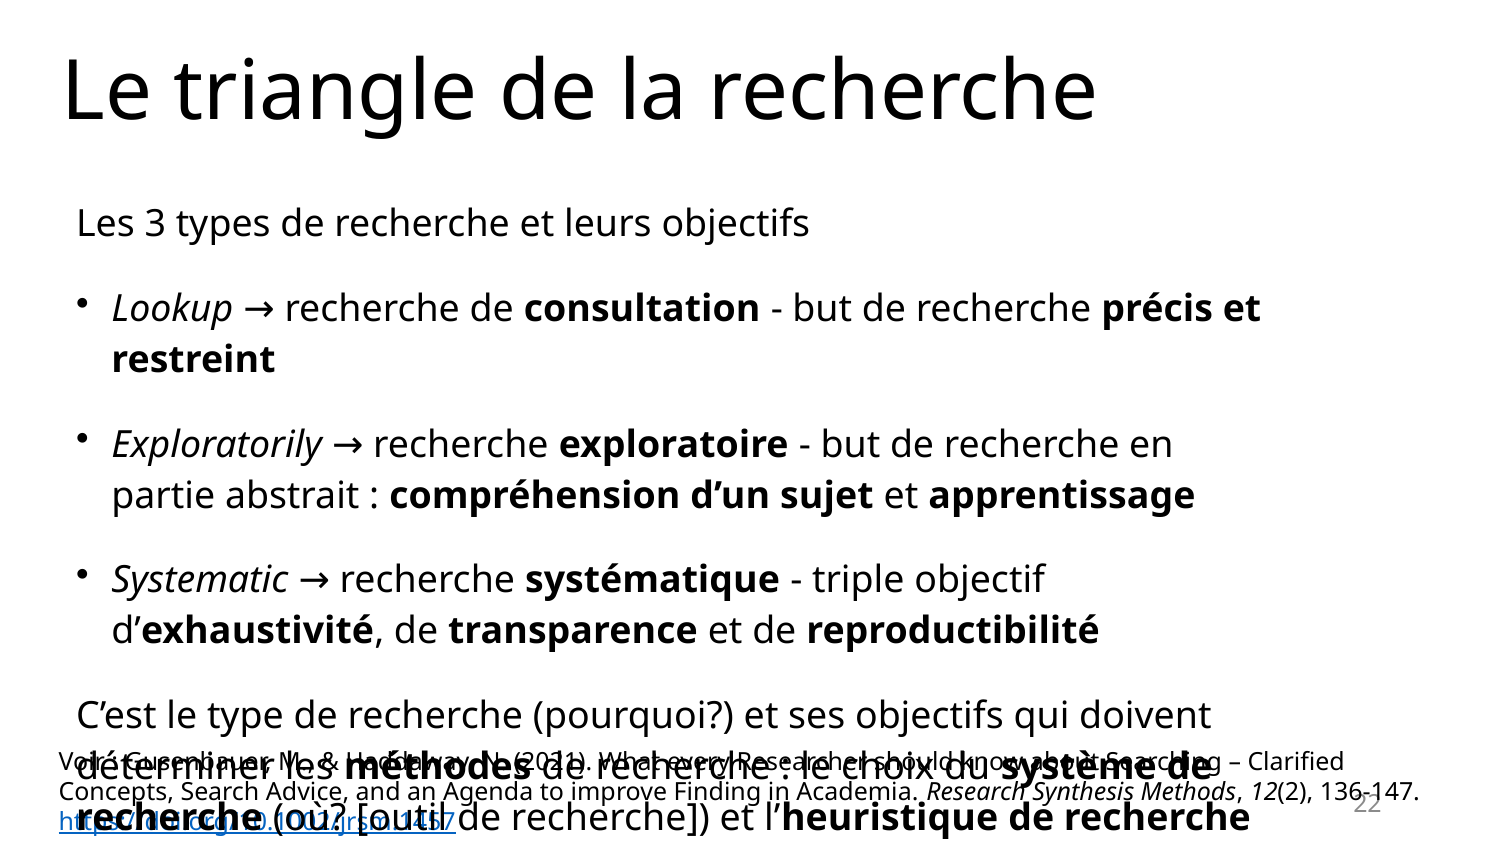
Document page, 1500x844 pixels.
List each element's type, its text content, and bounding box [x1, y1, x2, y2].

text_box Voir : Gusenbauer, M., & Haddaway, N. (2021). What every Researcher should know about Searching – Clarified Concepts, Search Advice, and an Agenda to improve Finding in Academia. Research Synthesis Methods, 12(2), 136‑147. https://doi.org/10.1002/jrsm.1457 [43, 738, 1468, 844]
title Le triangle de la recherche [46, 10, 1341, 174]
text_box Les 3 types de recherche et leurs objectifs Lookup → recherche de consultation - but de recherche précis et restreint Exploratorily → recherche exploratoire - but de recherche en partie abstrait : compréhension d’un sujet et apprentissage Systematic → recherche systématique - triple objectif d’exhaustivité, de transparence et de reproductibilité C’est le type de recherche (pourquoi?) et ses objectifs qui doivent déterminer les méthodes de recherche : le choix du système de recherche (où? [outil de recherche]) et l’heuristique de recherche (comment? [mode de recherche]). [61, 189, 1300, 826]
